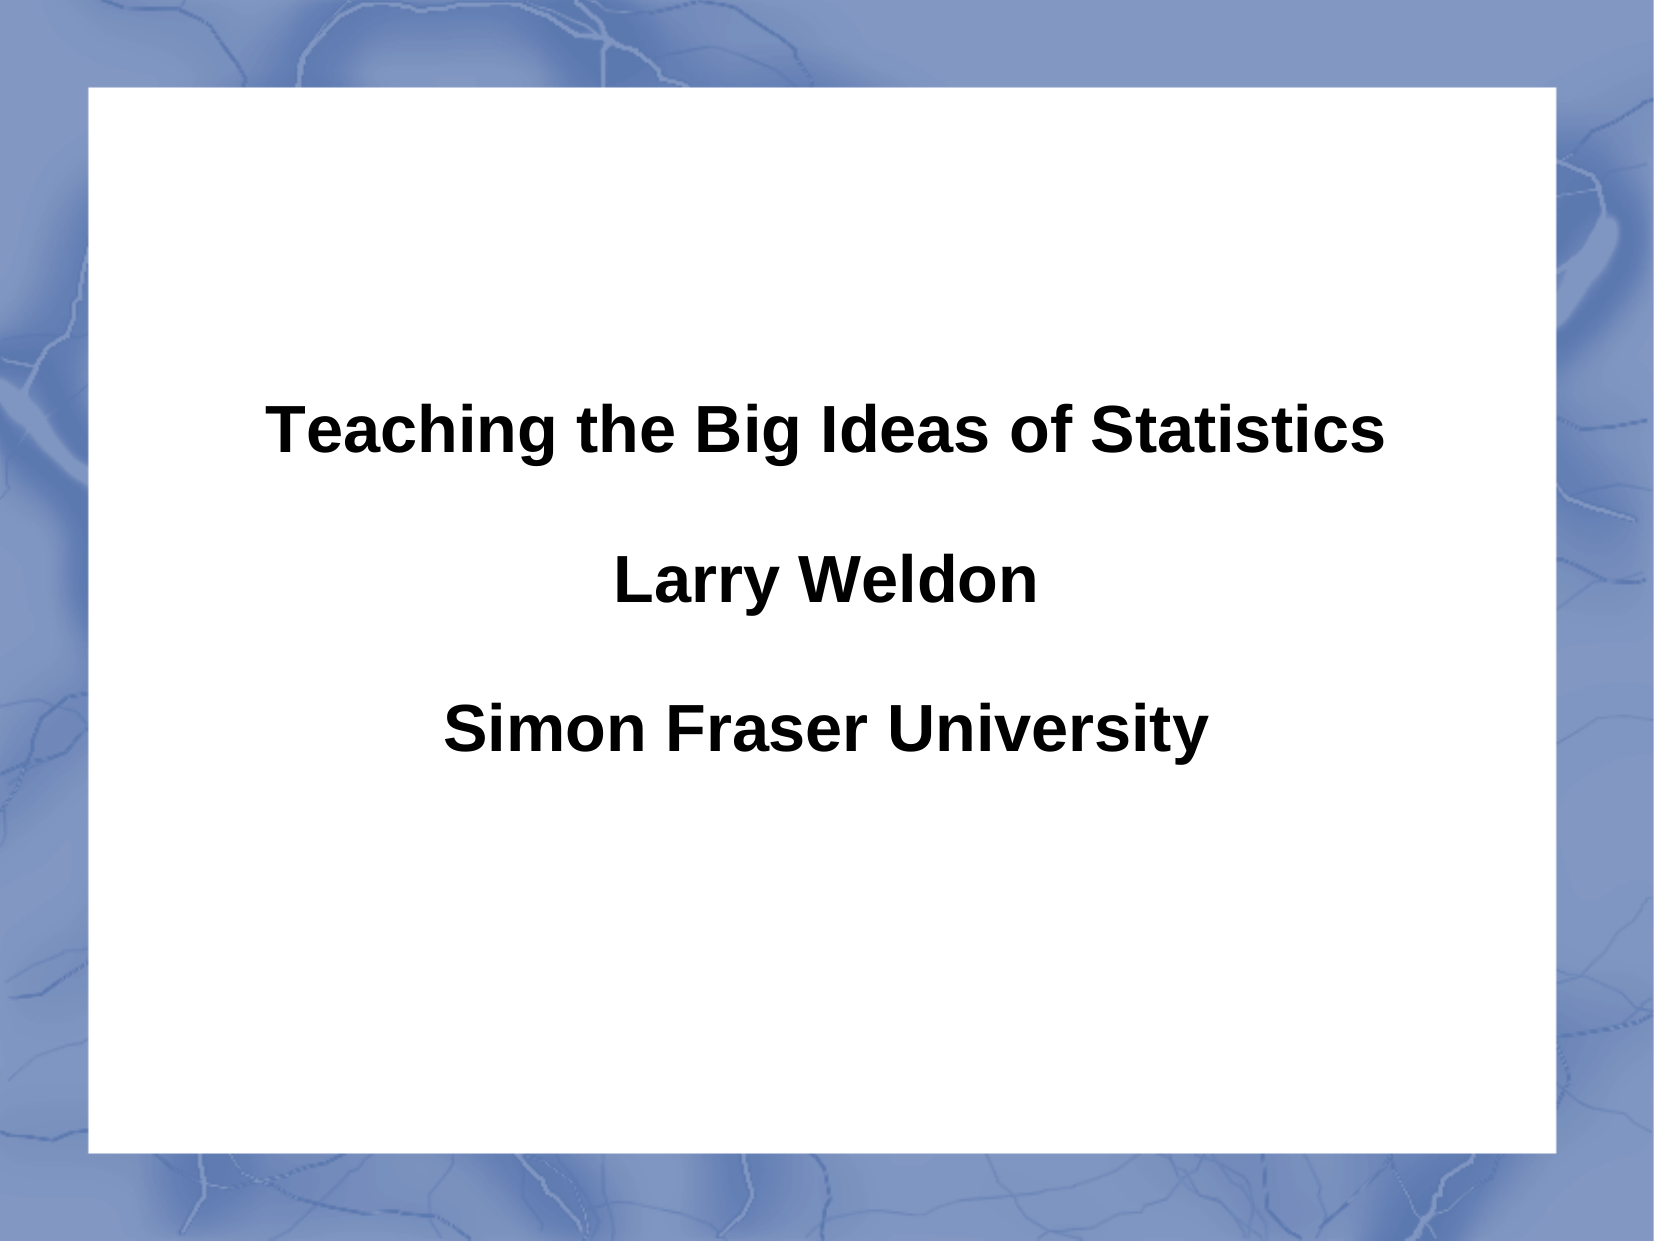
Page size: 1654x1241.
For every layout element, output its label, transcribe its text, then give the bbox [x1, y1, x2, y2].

picture [0, 0, 1654, 1241]
subtitle Teaching the Big Ideas of Statistics Larry Weldon Simon Fraser University [147, 236, 1506, 922]
